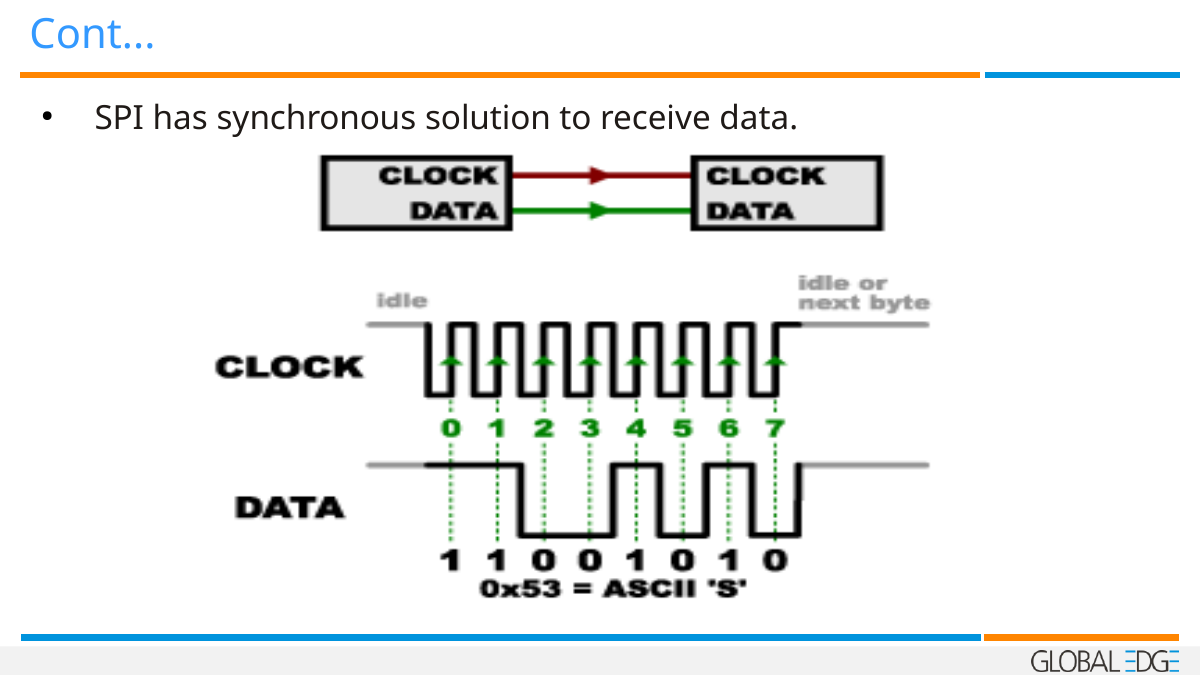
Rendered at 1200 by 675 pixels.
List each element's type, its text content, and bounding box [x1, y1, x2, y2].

title Cont... [29, 6, 1105, 59]
picture [1031, 650, 1179, 672]
picture [47, 141, 1158, 615]
list SPI has synchronous solution to receive data. [23, 94, 1170, 615]
